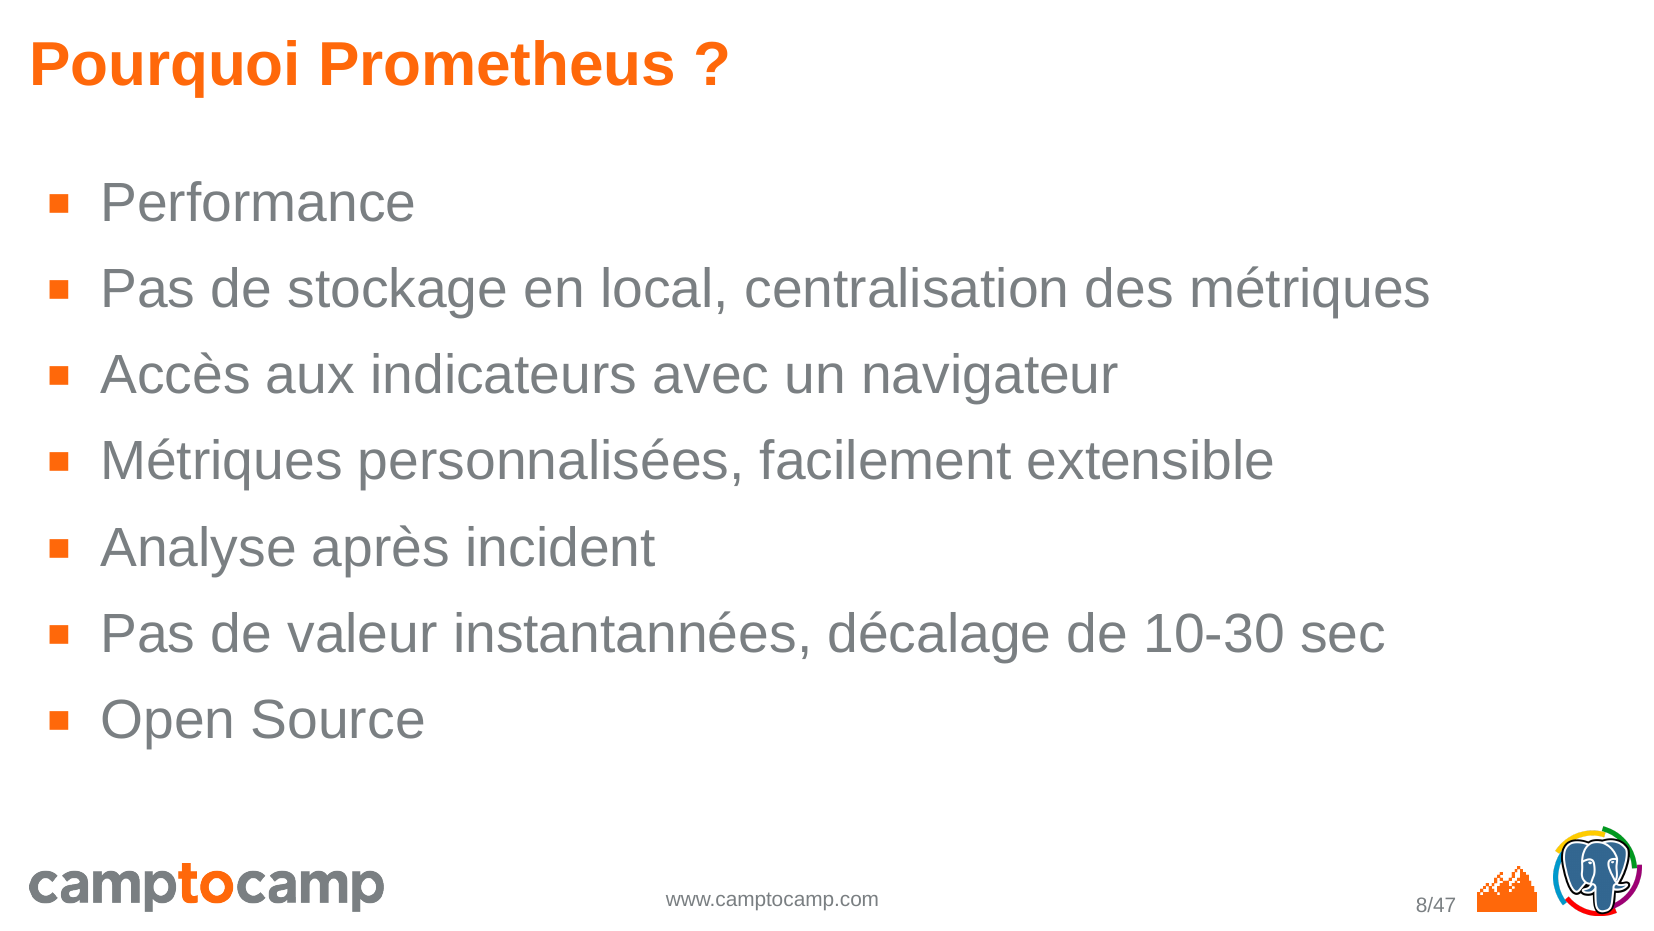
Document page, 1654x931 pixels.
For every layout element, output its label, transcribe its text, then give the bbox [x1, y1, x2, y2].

picture [1553, 826, 1642, 916]
list Performance Pas de stockage en local, centralisation des métriques Accès aux indicateurs avec un navigateur Métriques personnalisées, facilement extensible Analyse après incident Pas de valeur instantannées, décalage de 10-30 sec Open Source [29, 171, 1625, 827]
picture [1477, 866, 1537, 912]
title Pourquoi Prometheus ? [29, 29, 1625, 156]
picture [29, 863, 384, 912]
